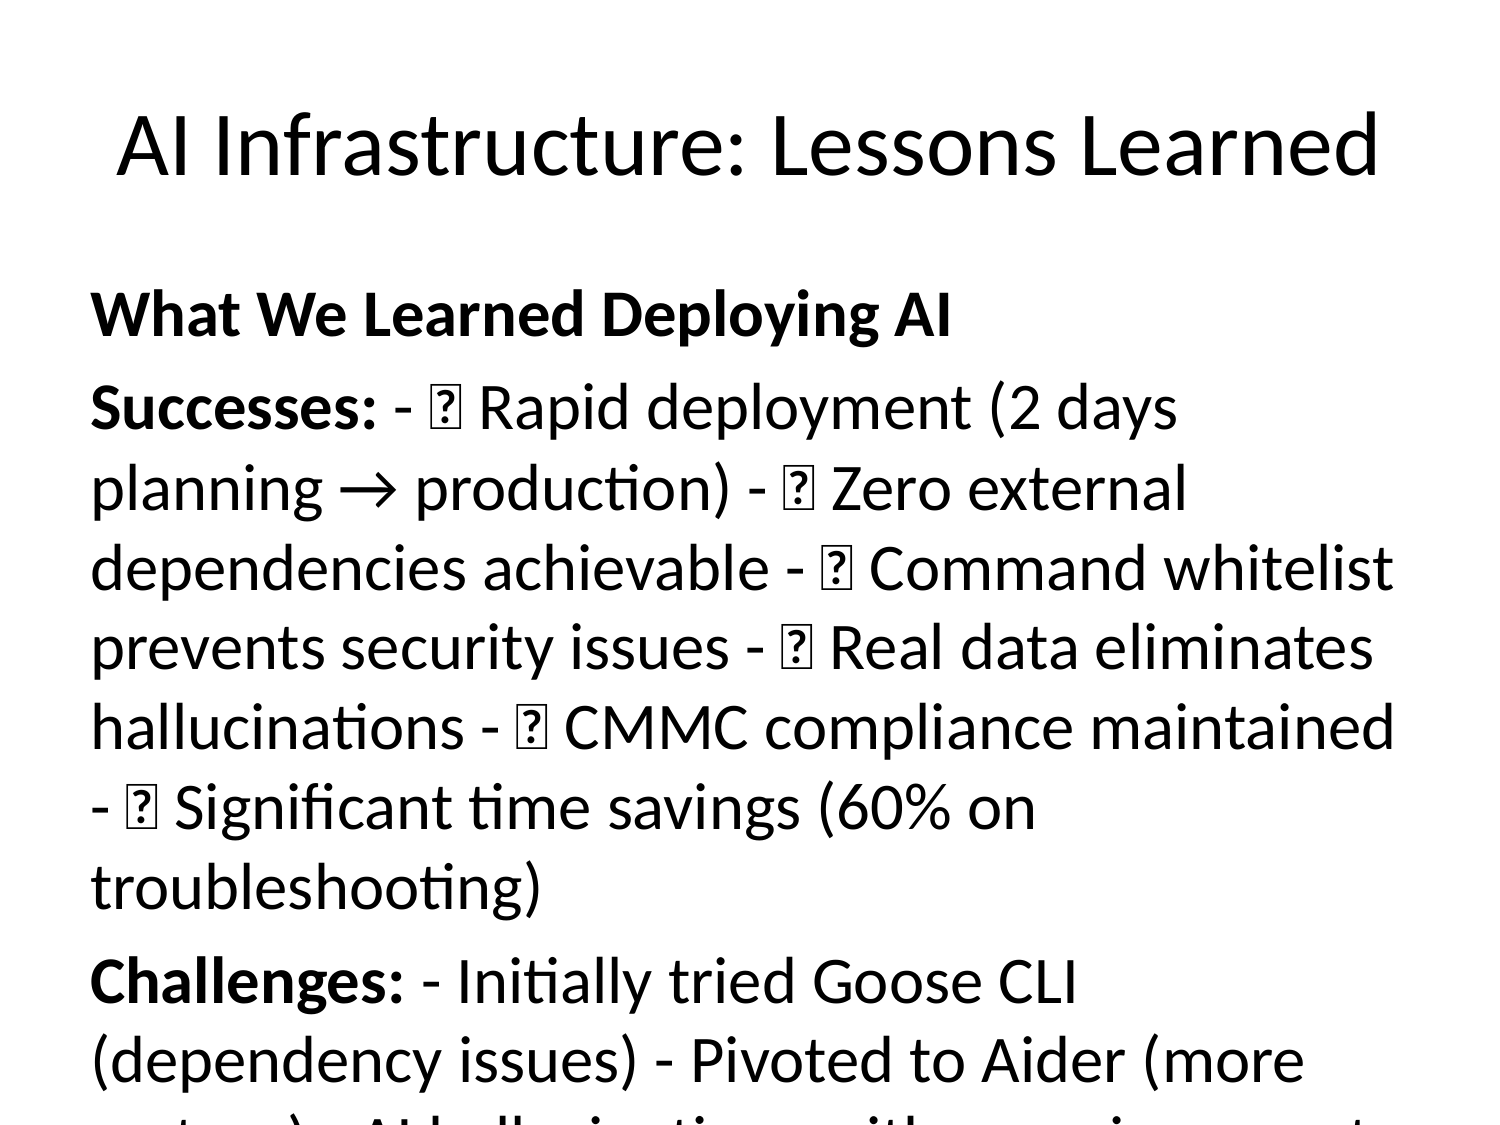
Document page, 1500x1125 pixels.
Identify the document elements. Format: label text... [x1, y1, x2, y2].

title AI Infrastructure: Lessons Learned [75, 45, 1425, 233]
list What We Learned Deploying AI Successes: - ✅ Rapid deployment (2 days planning → production) - ✅ Zero external dependencies achievable - ✅ Command whitelist prevents security issues - ✅ Real data eliminates hallucinations - ✅ CMMC compliance maintained - ✅ Significant time savings (60% on troubleshooting) Challenges: - Initially tried Goose CLI (dependency issues) - Pivoted to Aider (more mature) - AI hallucinations with generic prompts - Solved with command execution backend Key Insight: AI is powerful but must be grounded in real data and secured properly [75, 262, 1425, 1005]
